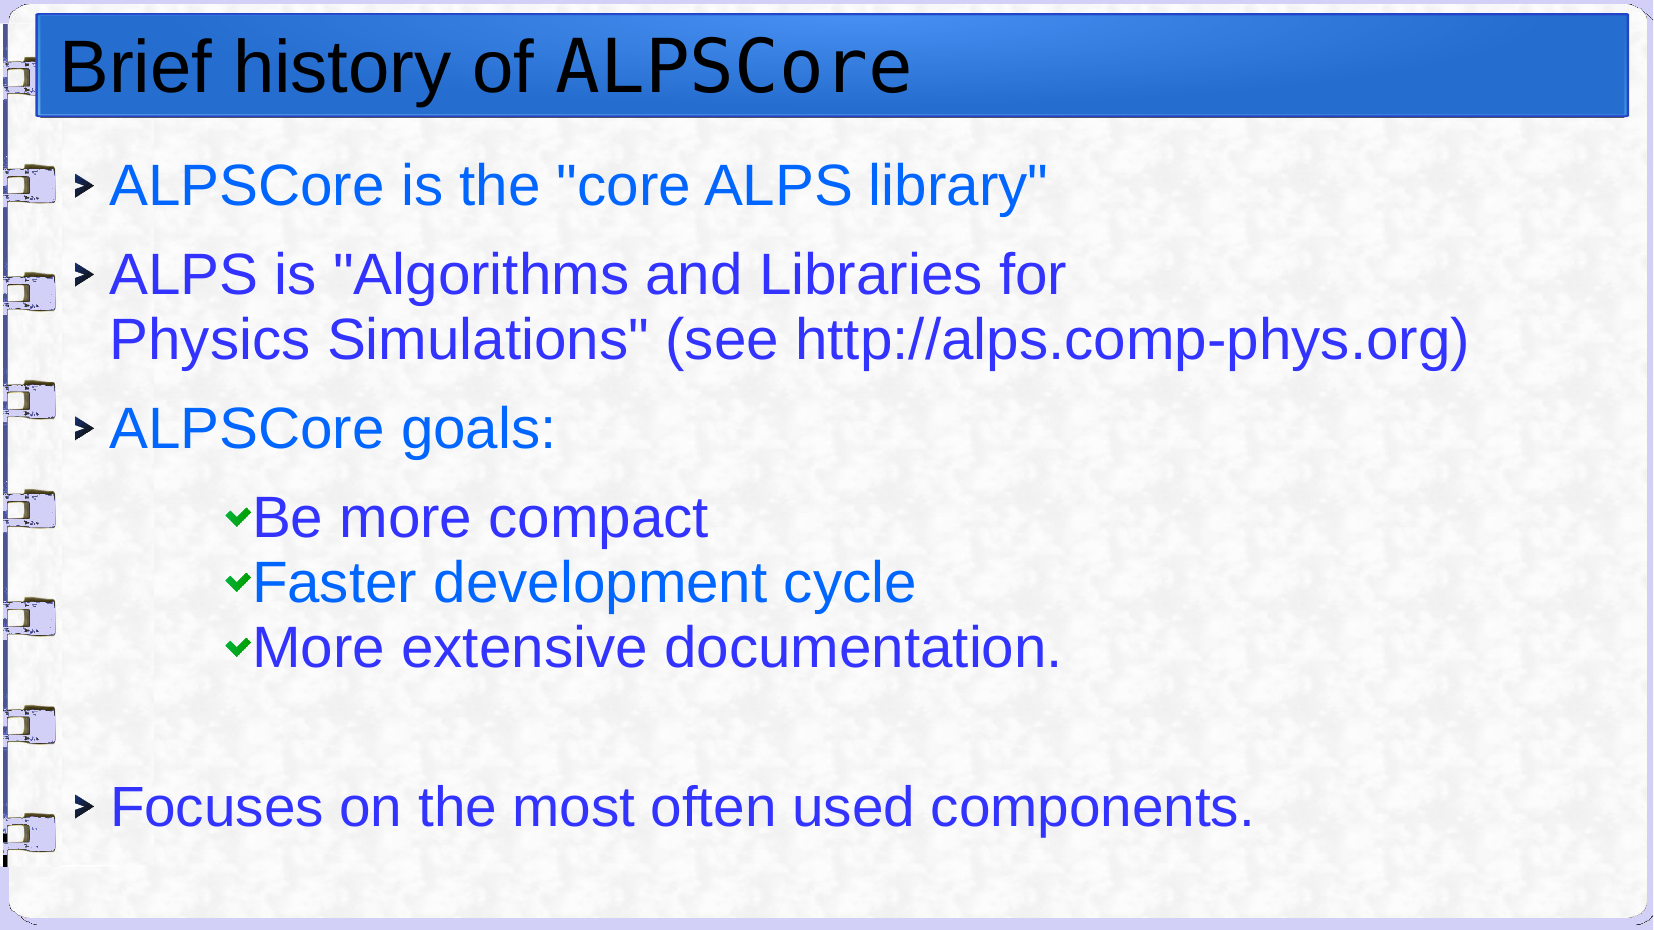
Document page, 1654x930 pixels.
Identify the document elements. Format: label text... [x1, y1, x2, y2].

list ALPSCore is the "core ALPS library" ALPS is "Algorithms and Libraries for Physics Simulations" (see http://alps.comp-phys.org) ALPSCore goals: [74, 153, 1636, 828]
text_box Focuses on the most often used components. [74, 774, 1287, 856]
title Brief history of ALPSCore [59, 13, 1620, 120]
text_box Be more compact Faster development cycle More extensive documentation. [210, 477, 1157, 748]
picture [0, 0, 1654, 930]
